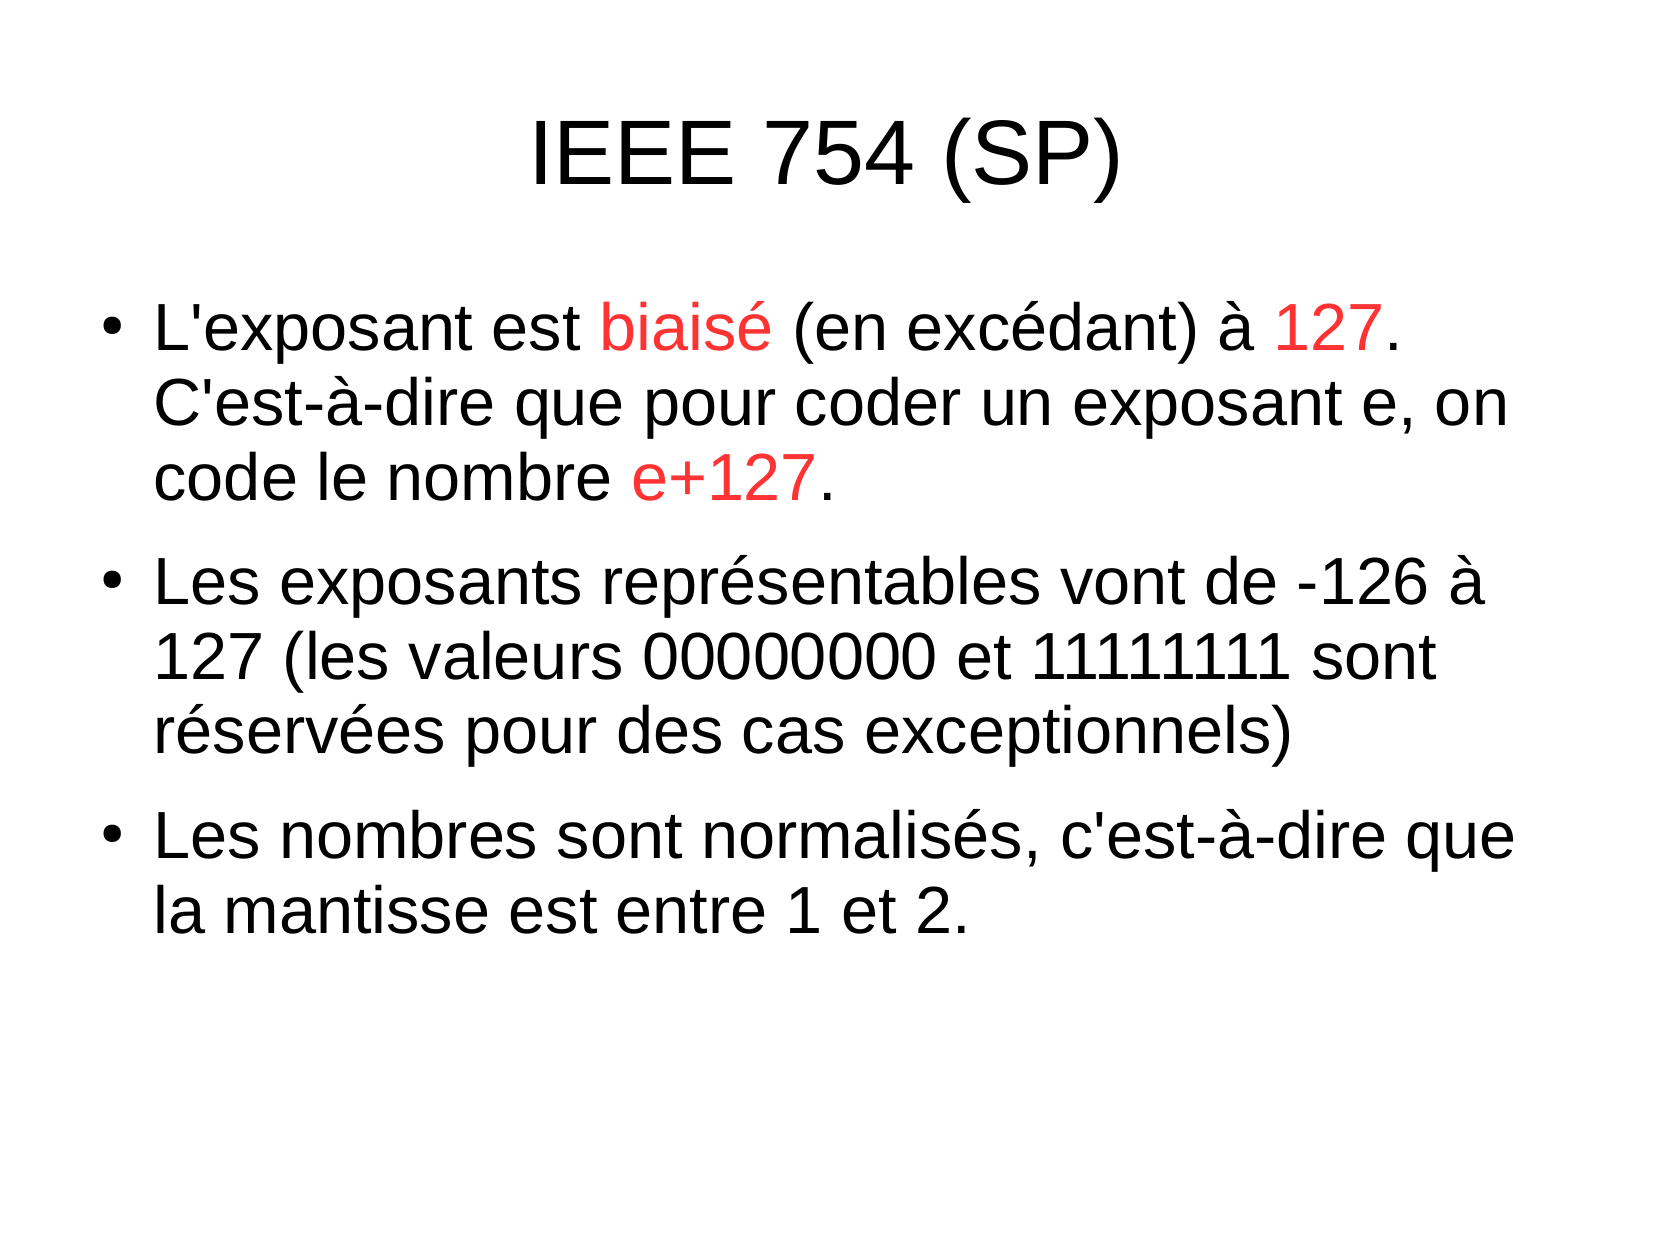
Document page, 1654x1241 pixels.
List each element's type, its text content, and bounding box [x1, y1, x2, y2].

title IEEE 754 (SP) [82, 56, 1571, 250]
list L'exposant est biaisé (en excédant) à 127. C'est-à-dire que pour coder un exposant e, on code le nombre e+127. Les exposants représentables vont de -126 à 127 (les valeurs 00000000 et 11111111 sont réservées pour des cas exceptionnels) Les nombres sont normalisés, c'est-à-dire que la mantisse est entre 1 et 2. [82, 290, 1538, 1109]
